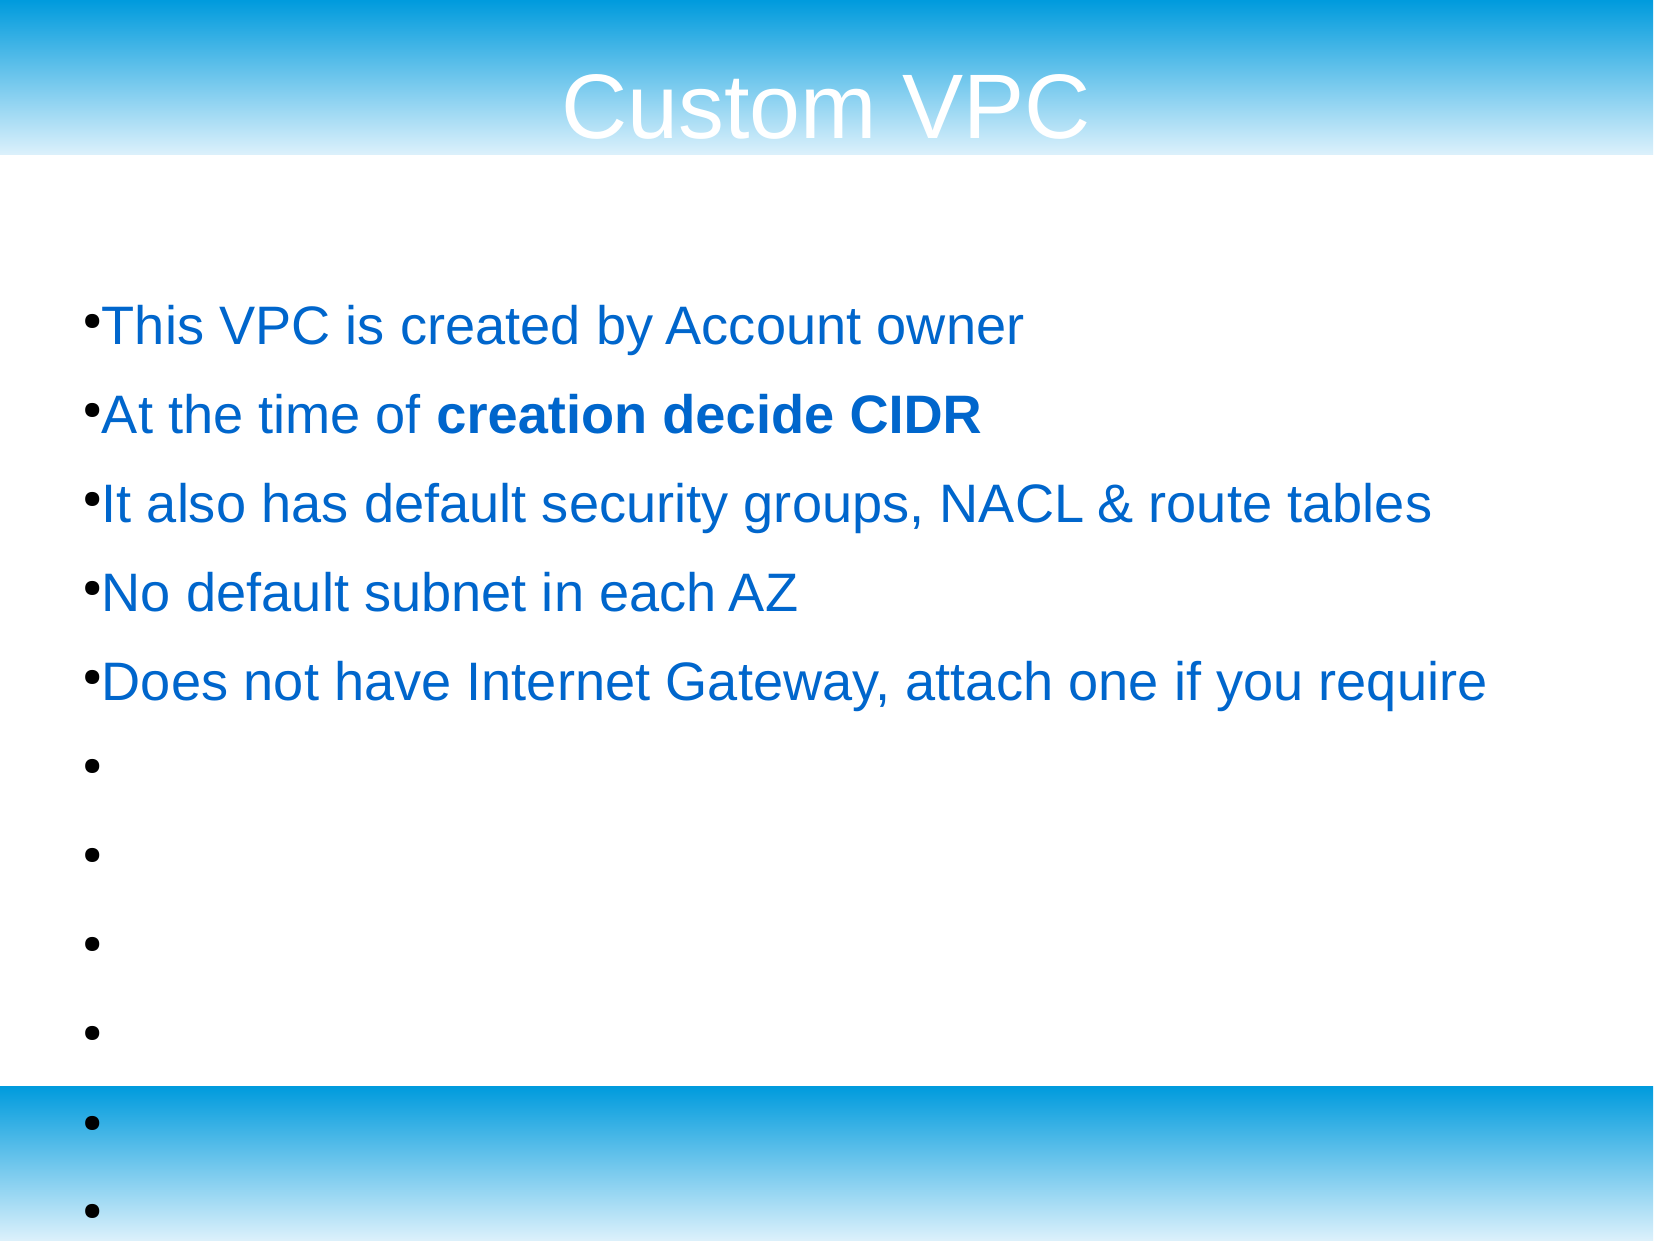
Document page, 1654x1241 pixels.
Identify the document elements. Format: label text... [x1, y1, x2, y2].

list This VPC is created by Account owner At the time of creation decide CIDR It also has default security groups, NACL & route tables No default subnet in each AZ Does not have Internet Gateway, attach one if you require [82, 290, 1571, 1010]
title Custom VPC [82, 49, 1571, 155]
